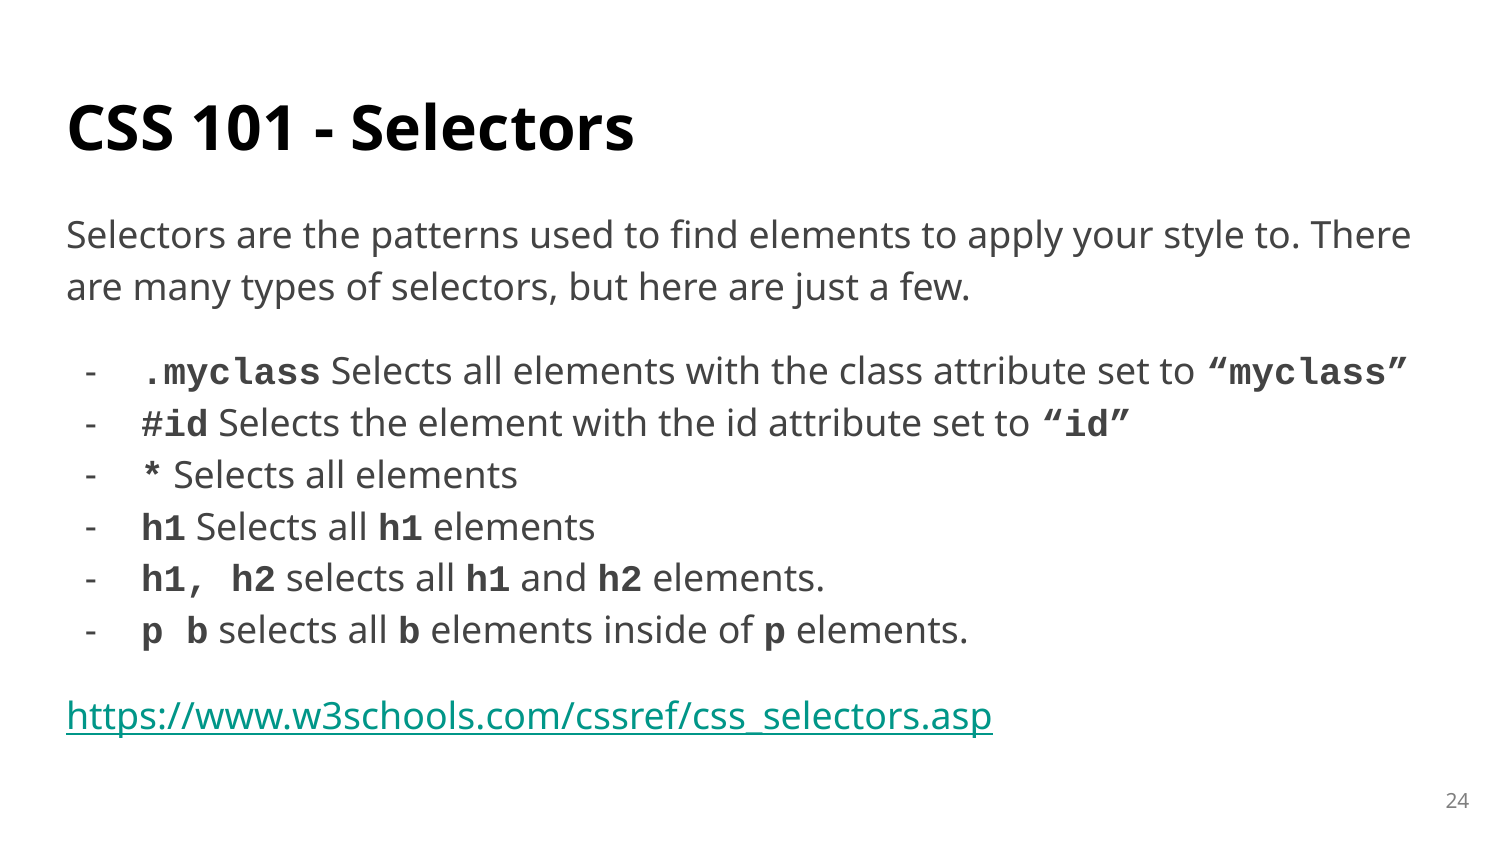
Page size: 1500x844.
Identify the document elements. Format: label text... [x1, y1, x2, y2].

title CSS 101 - Selectors [51, 72, 1449, 176]
list Selectors are the patterns used to find elements to apply your style to. There are many types of selectors, but here are just a few. .myclass Selects all elements with the class attribute set to “myclass” #id Selects the element with the id attribute set to “id” * Selects all elements h1 Selects all h1 elements h1, h2 selects all h1 and h2 elements. p b selects all b elements inside of p elements. https://www.w3schools.com/cssref/css_selectors.asp [51, 189, 1449, 750]
slide_number <number> [1394, 769, 1484, 834]
